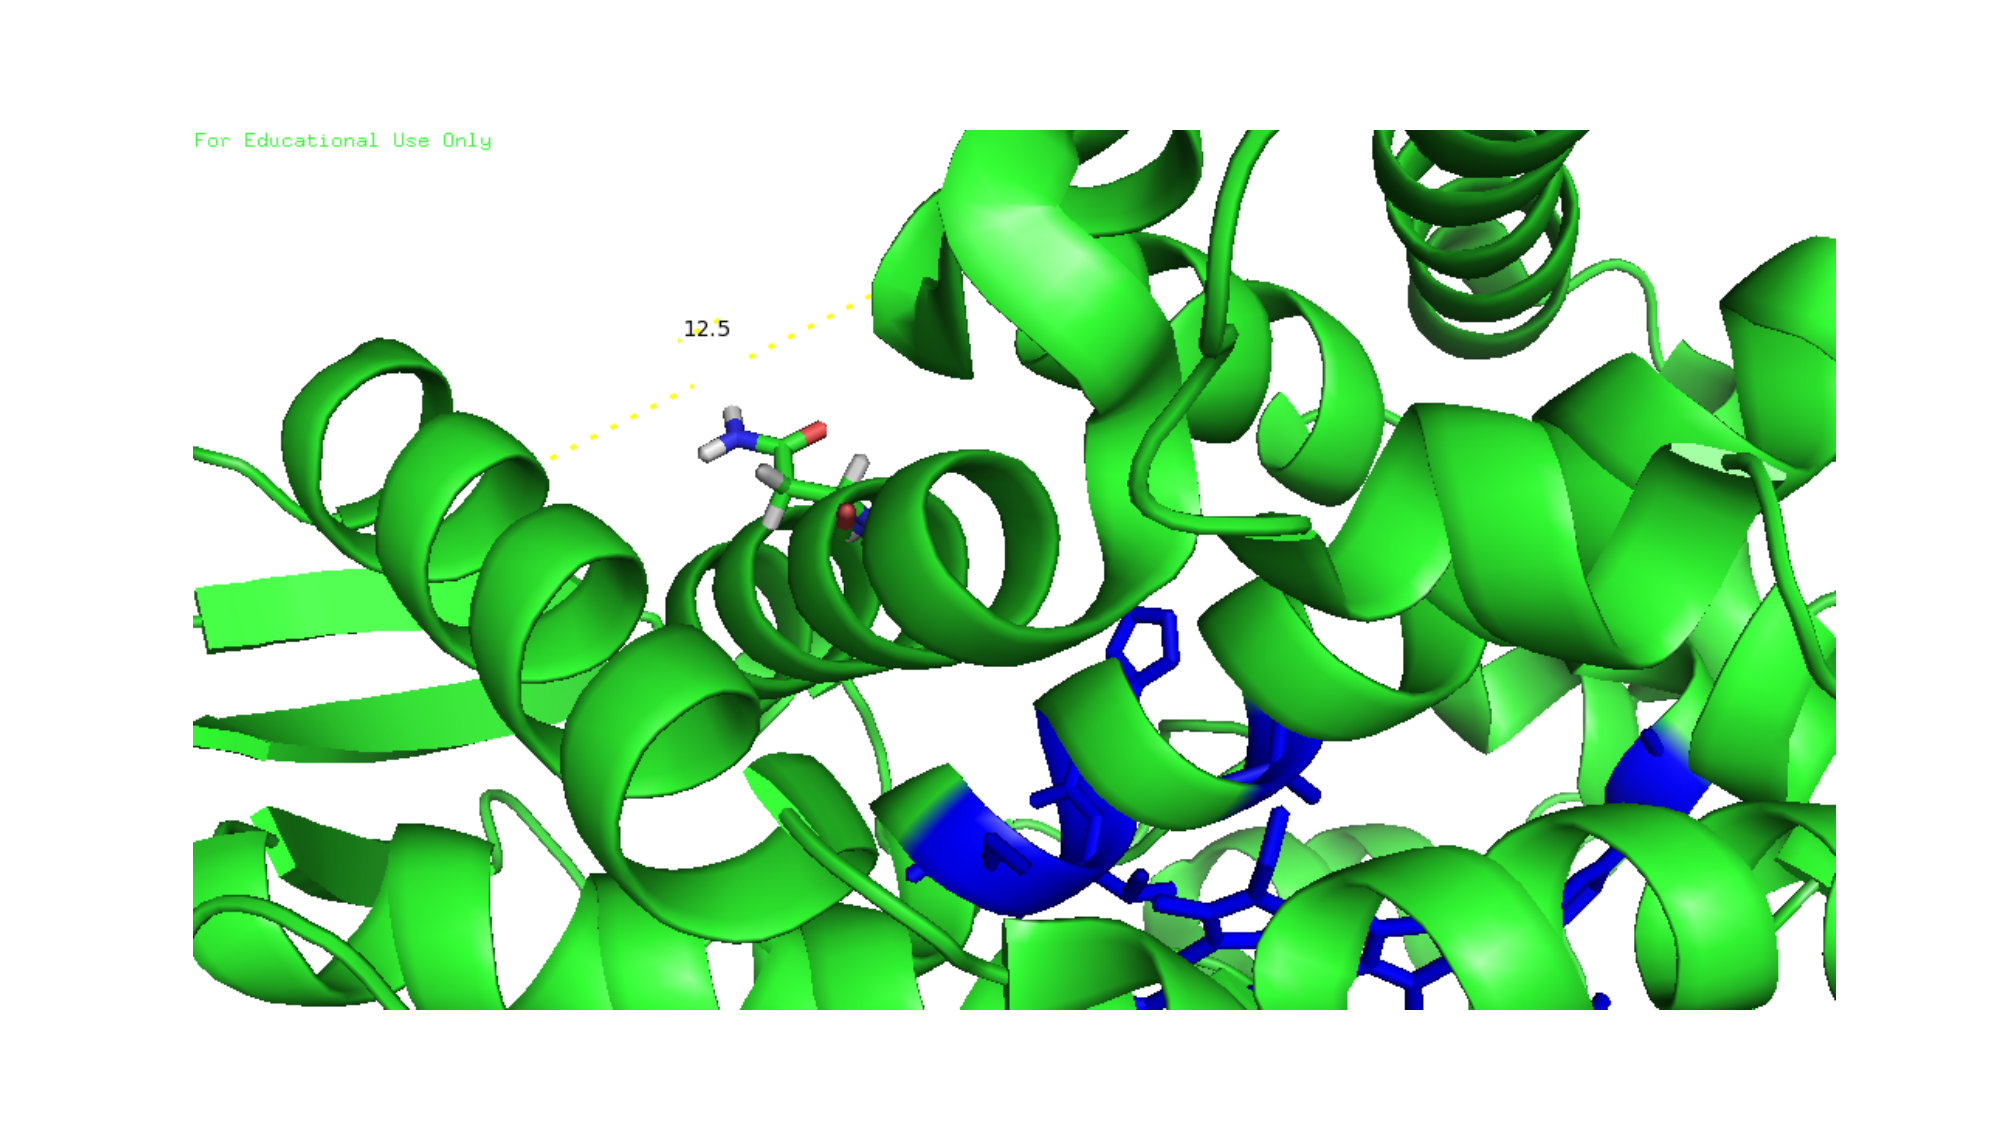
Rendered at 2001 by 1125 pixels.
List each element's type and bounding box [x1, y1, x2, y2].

picture [193, 130, 1836, 1010]
